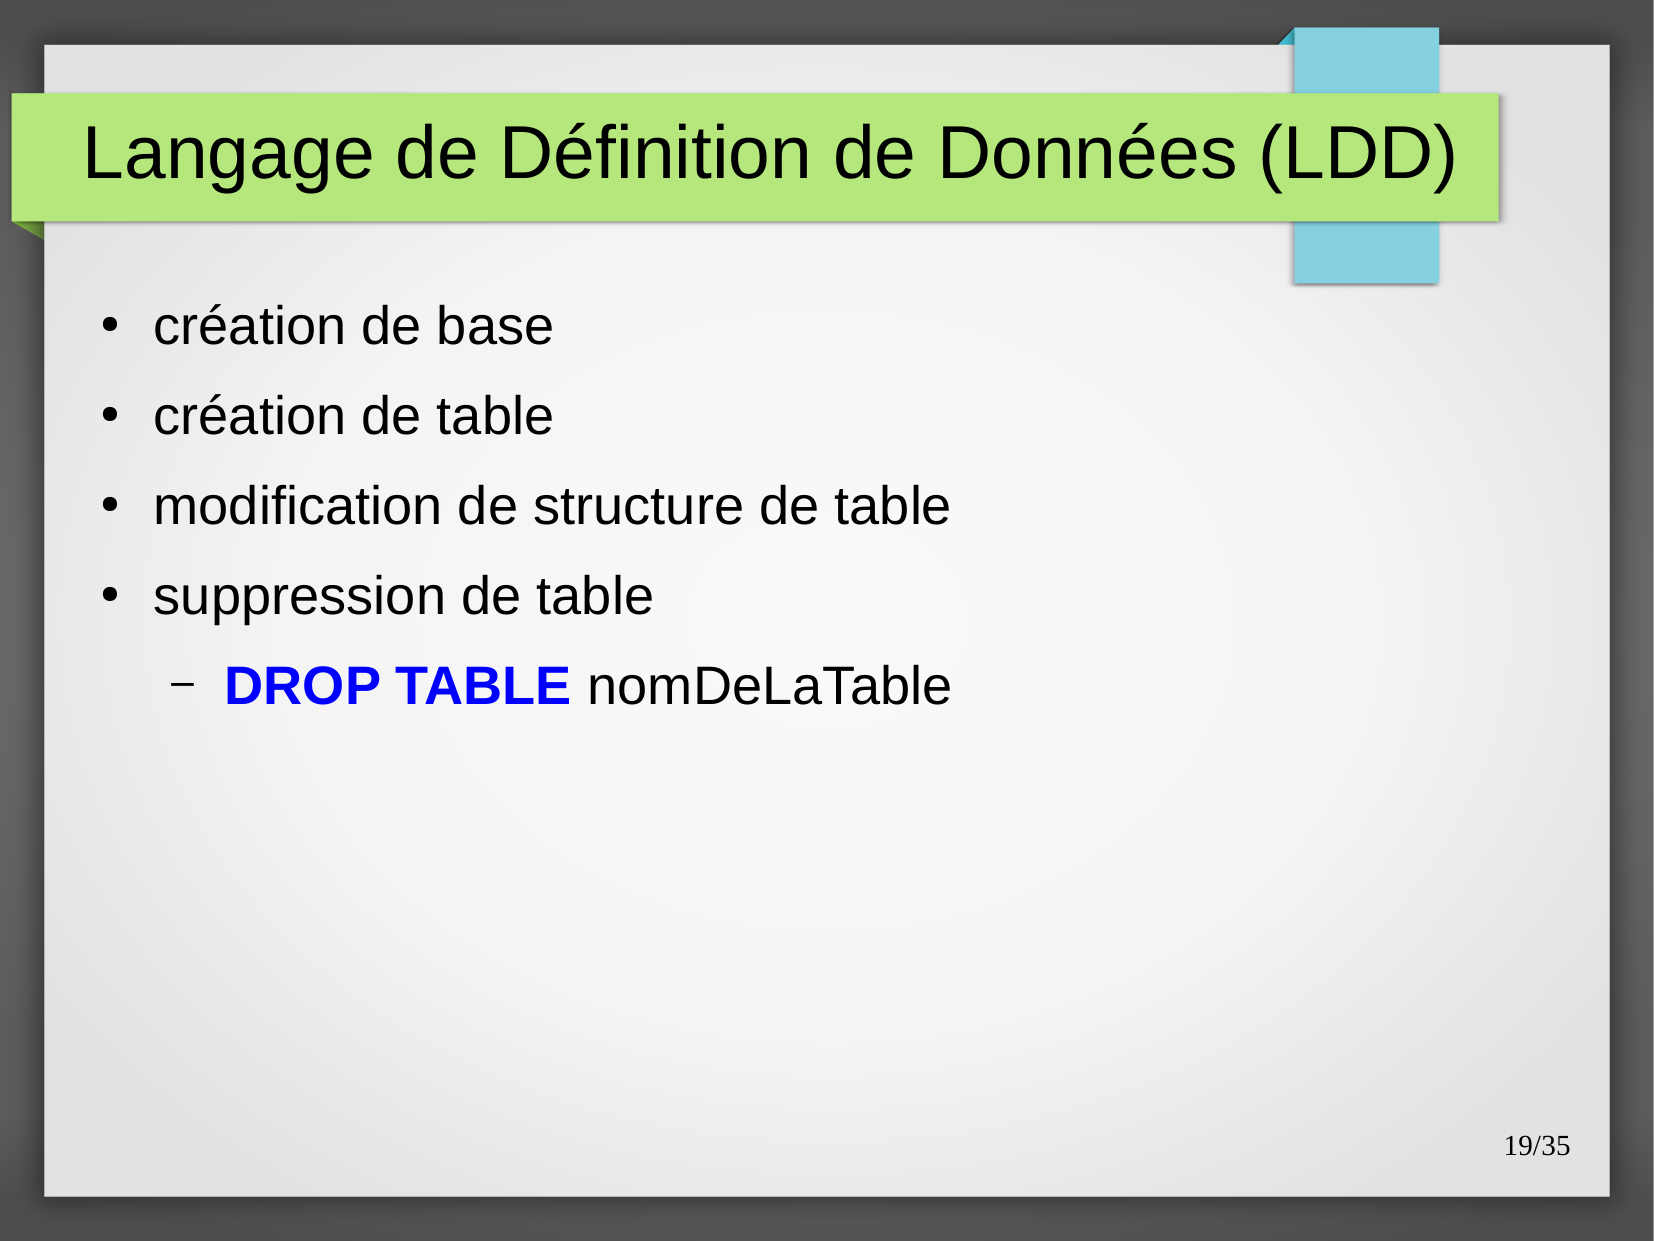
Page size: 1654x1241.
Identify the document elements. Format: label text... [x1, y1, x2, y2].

title Langage de Définition de Données (LDD) [82, 49, 1571, 257]
picture [0, 0, 1654, 1241]
list création de base création de table modification de structure de table suppression de table DROP TABLE nomDeLaTable [82, 295, 1571, 1015]
